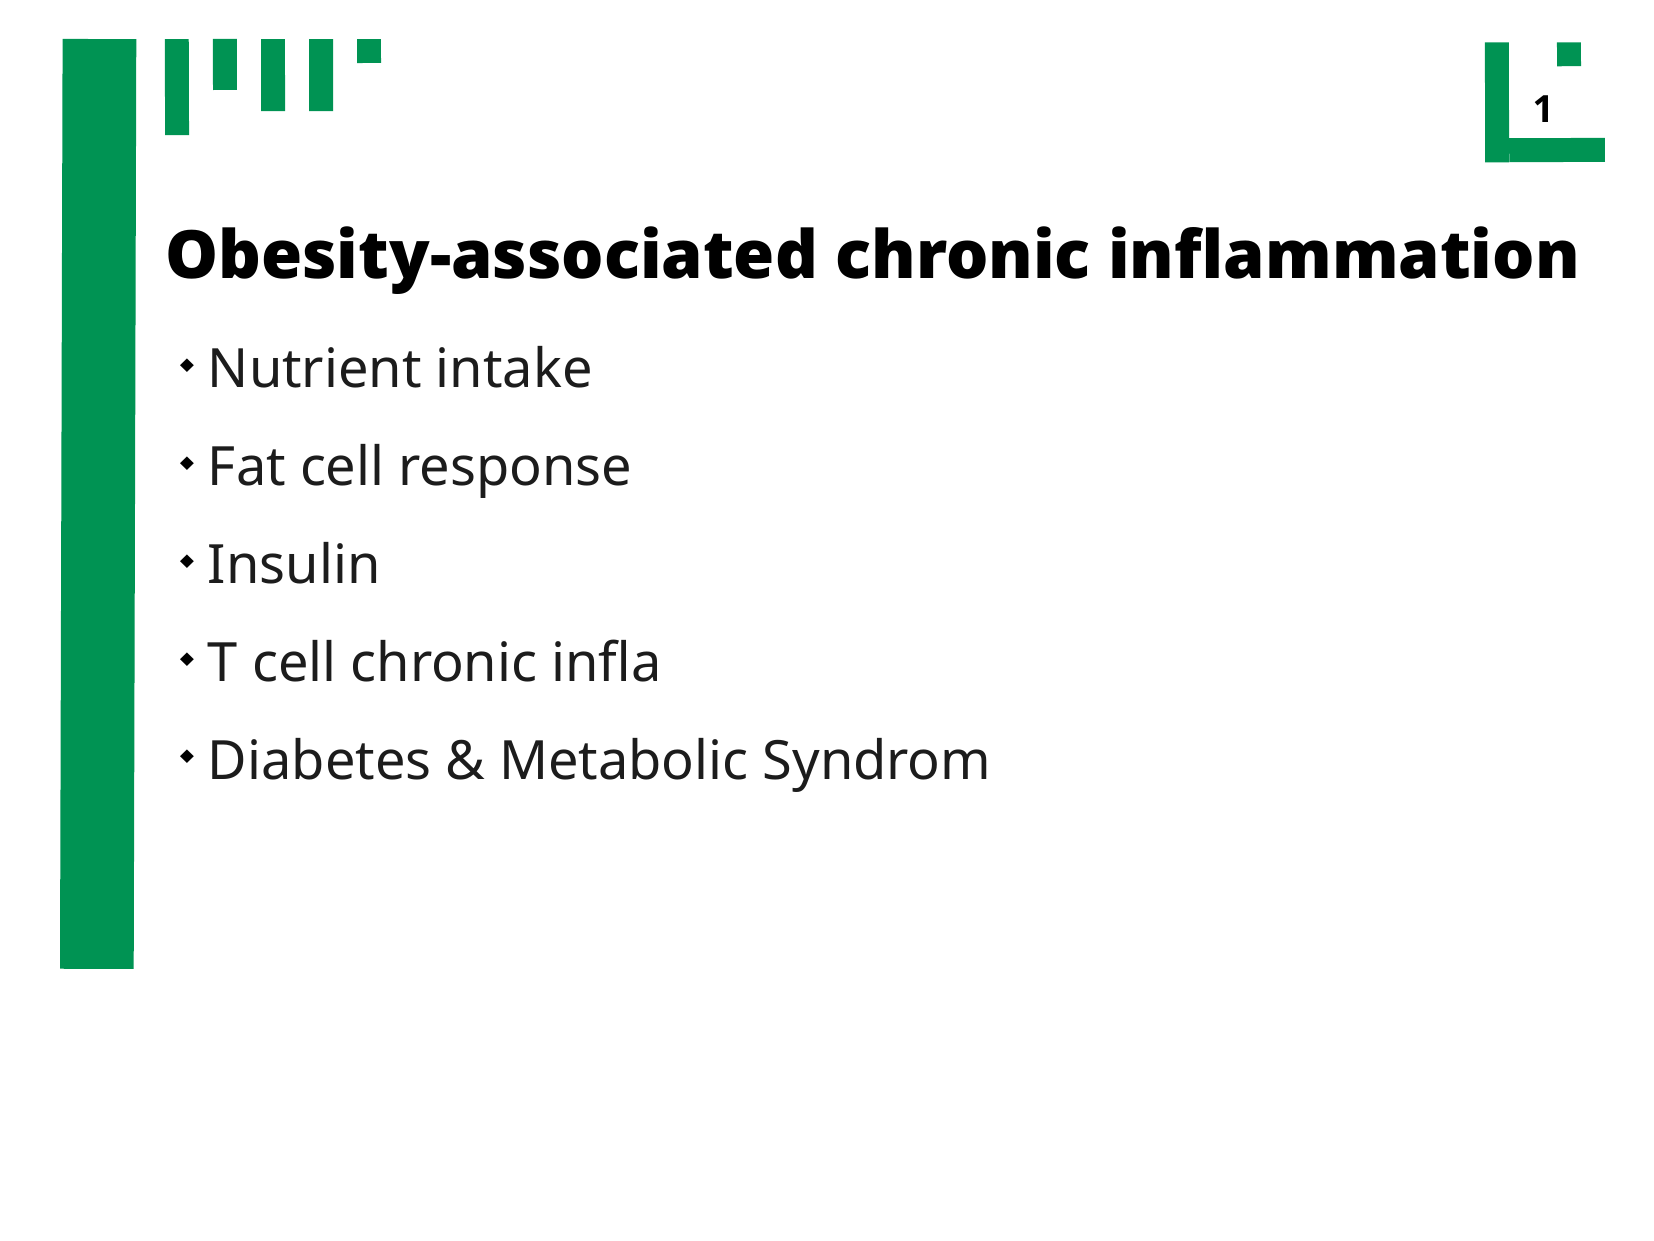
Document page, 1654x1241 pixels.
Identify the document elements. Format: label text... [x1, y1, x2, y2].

list Nutrient intake Fat cell response Insulin T cell chronic infla Diabetes & Metabolic Syndrom [180, 330, 1606, 1098]
title Obesity-associated chronic inflammation [165, 150, 1654, 298]
